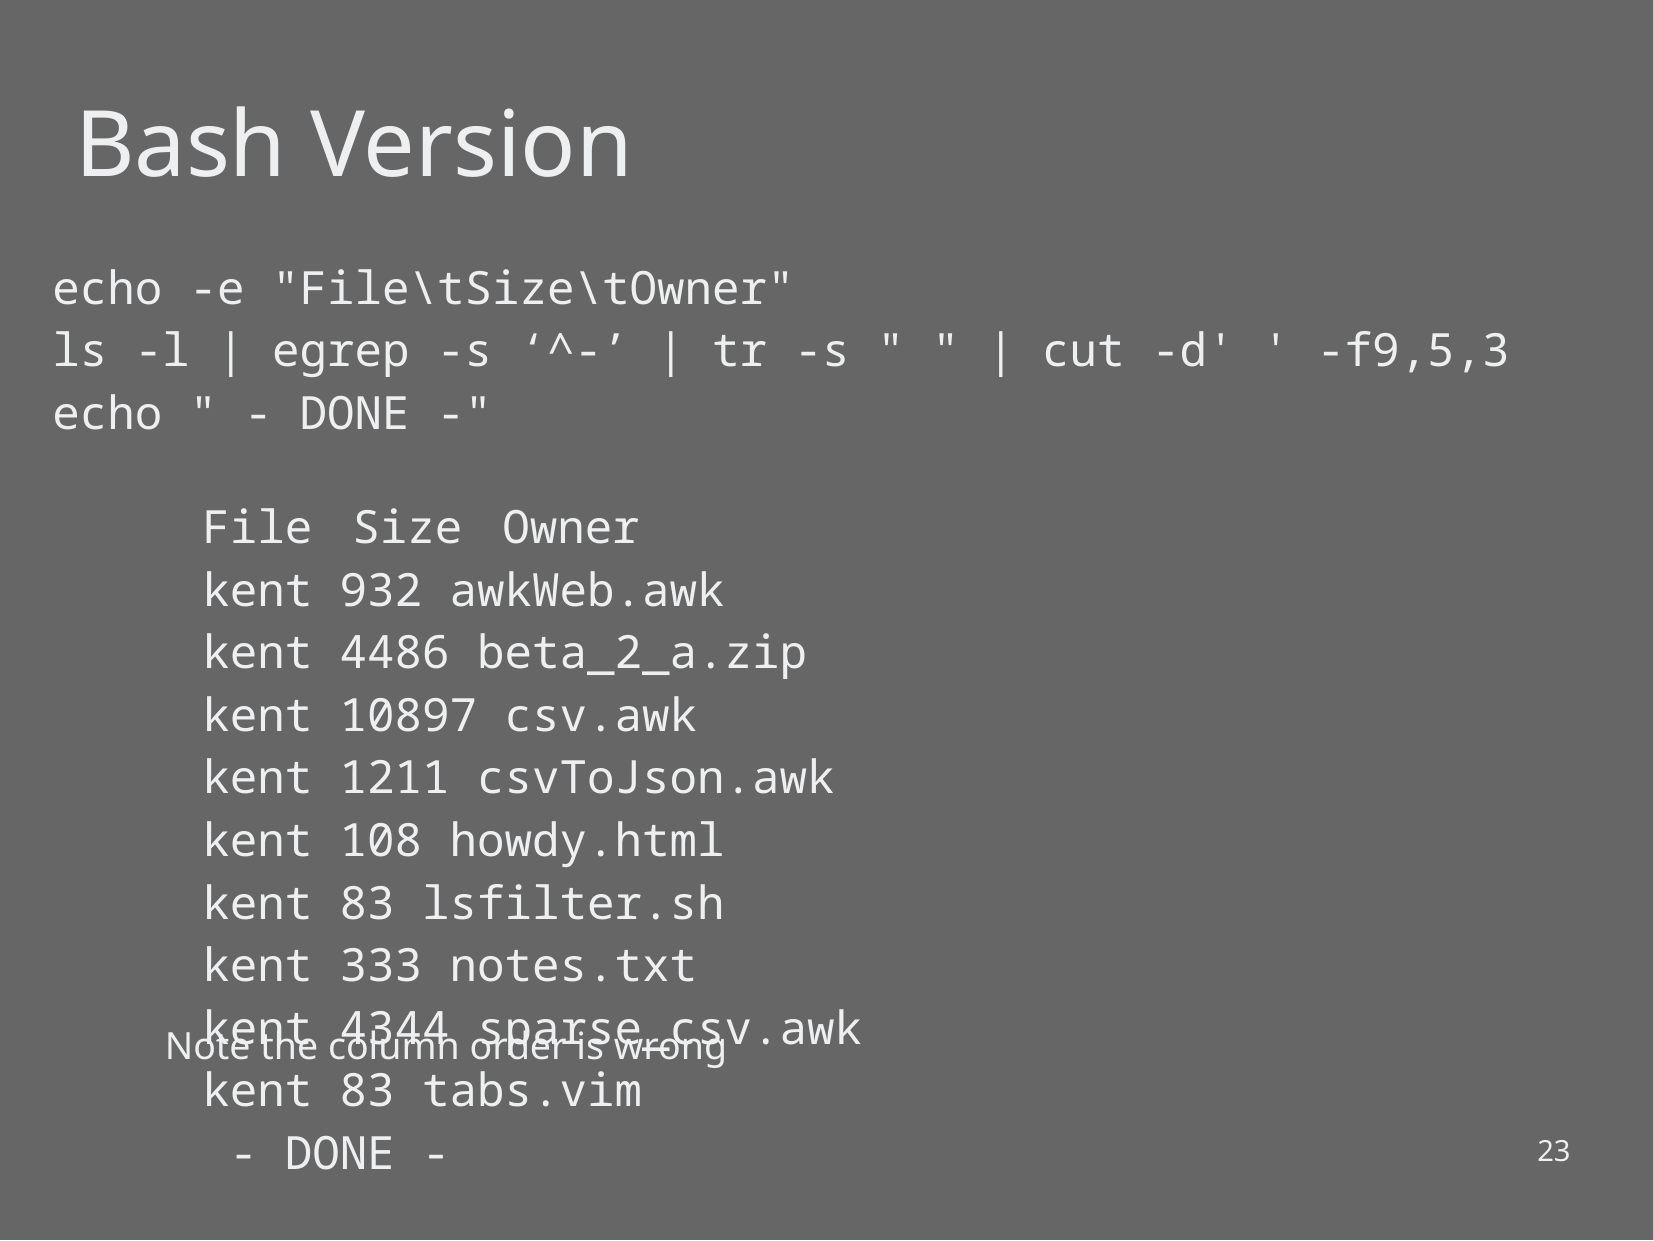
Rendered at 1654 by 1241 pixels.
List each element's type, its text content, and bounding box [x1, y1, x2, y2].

title Bash Version [75, 37, 1564, 245]
text_box echo -e "File\tSize\tOwner" ls -l | egrep -s ‘^-’ | tr -s " " | cut -d' ' -f9,5,3 echo " - DONE -" [37, 247, 1613, 451]
text_box File Size Owner kent 932 awkWeb.awk kent 4486 beta_2_a.zip kent 10897 csv.awk kent 1211 csvToJson.awk kent 108 howdy.html kent 83 lsfilter.sh kent 333 notes.txt kent 4344 sparse_csv.awk kent 83 tabs.vim - DONE - [187, 487, 1388, 1044]
text_box Note the column order is wrong [150, 1012, 788, 1103]
